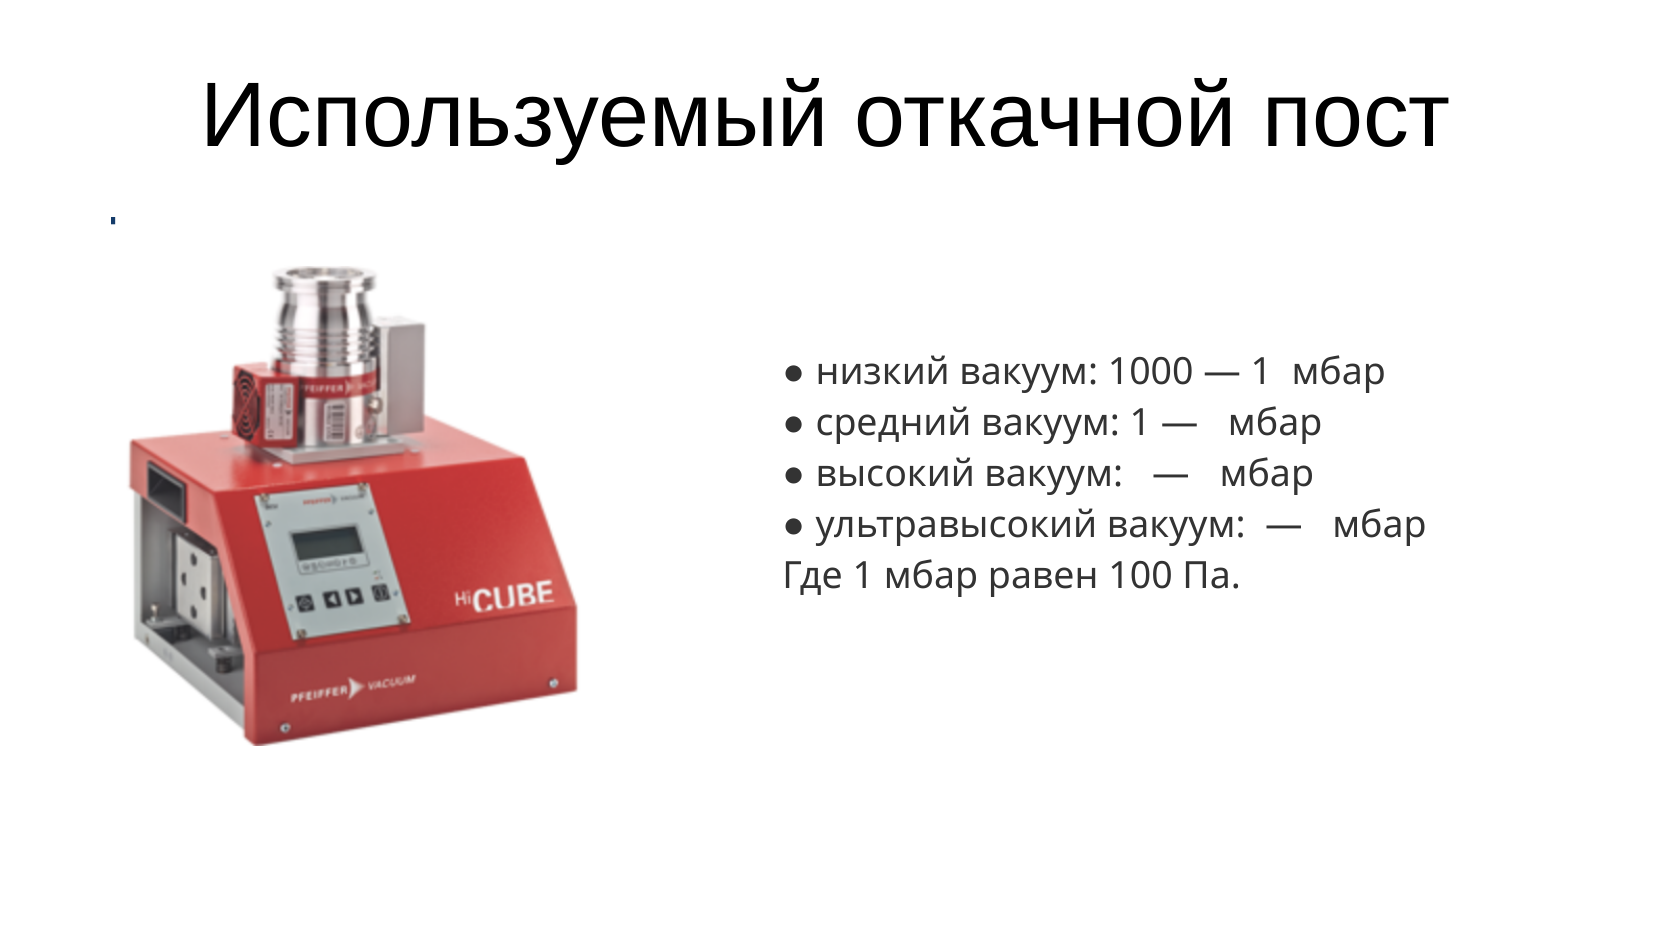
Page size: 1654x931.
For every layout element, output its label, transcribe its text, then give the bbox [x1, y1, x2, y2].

picture [111, 217, 621, 795]
text_box ● низкий вакуум: 1000 — 1 мбар ● средний вакуум: 1 — мбар ● высокий вакуум: — мбар ● ультравысокий вакуум: — мбар Где 1 мбар равен 100 Па. [767, 336, 1377, 562]
title Используемый откачной пост [82, 37, 1571, 193]
